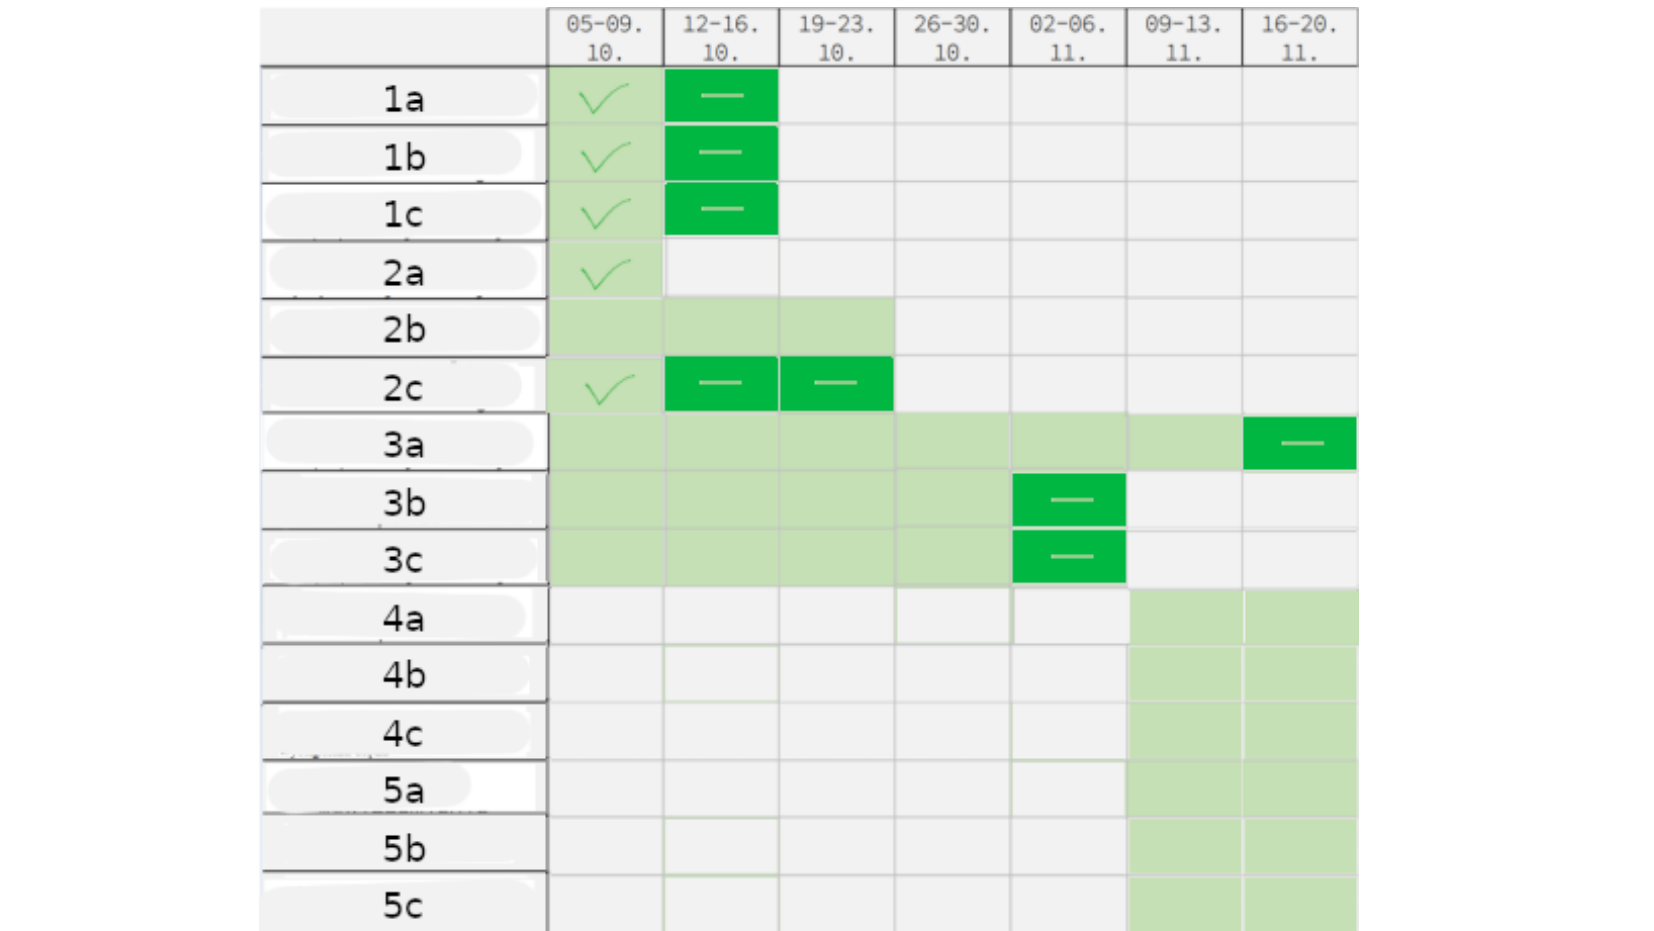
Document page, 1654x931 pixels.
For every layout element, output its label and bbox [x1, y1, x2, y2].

picture [259, 7, 1359, 931]
